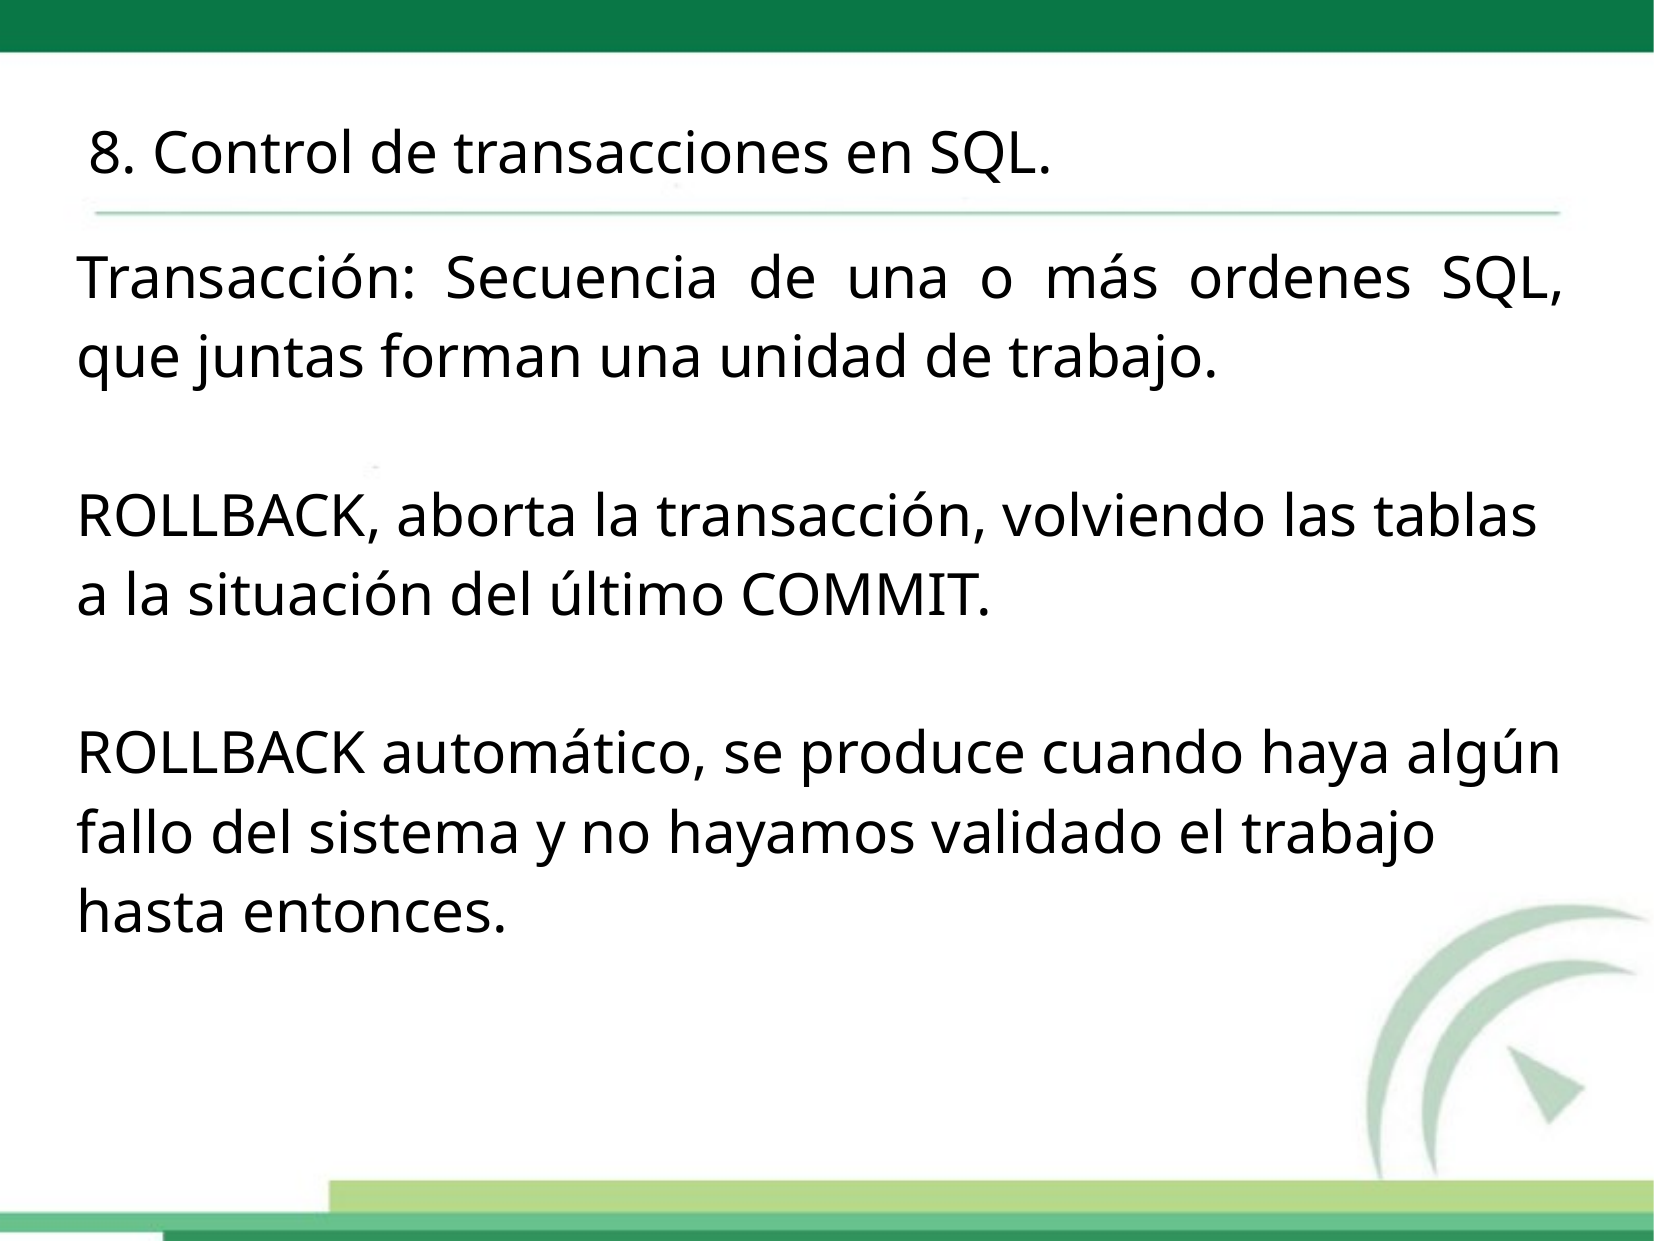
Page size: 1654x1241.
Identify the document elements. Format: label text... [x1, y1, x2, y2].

picture [0, 0, 1654, 1241]
list Transacción: Secuencia de una o más ordenes SQL, que juntas forman una unidad de trabajo. ROLLBACK, aborta la transacción, volviendo las tablas a la situación del último COMMIT. ROLLBACK automático, se produce cuando haya algún fallo del sistema y no hayamos validado el trabajo hasta entonces. [76, 236, 1565, 1040]
title 8. Control de transacciones en SQL. [88, 46, 1577, 254]
